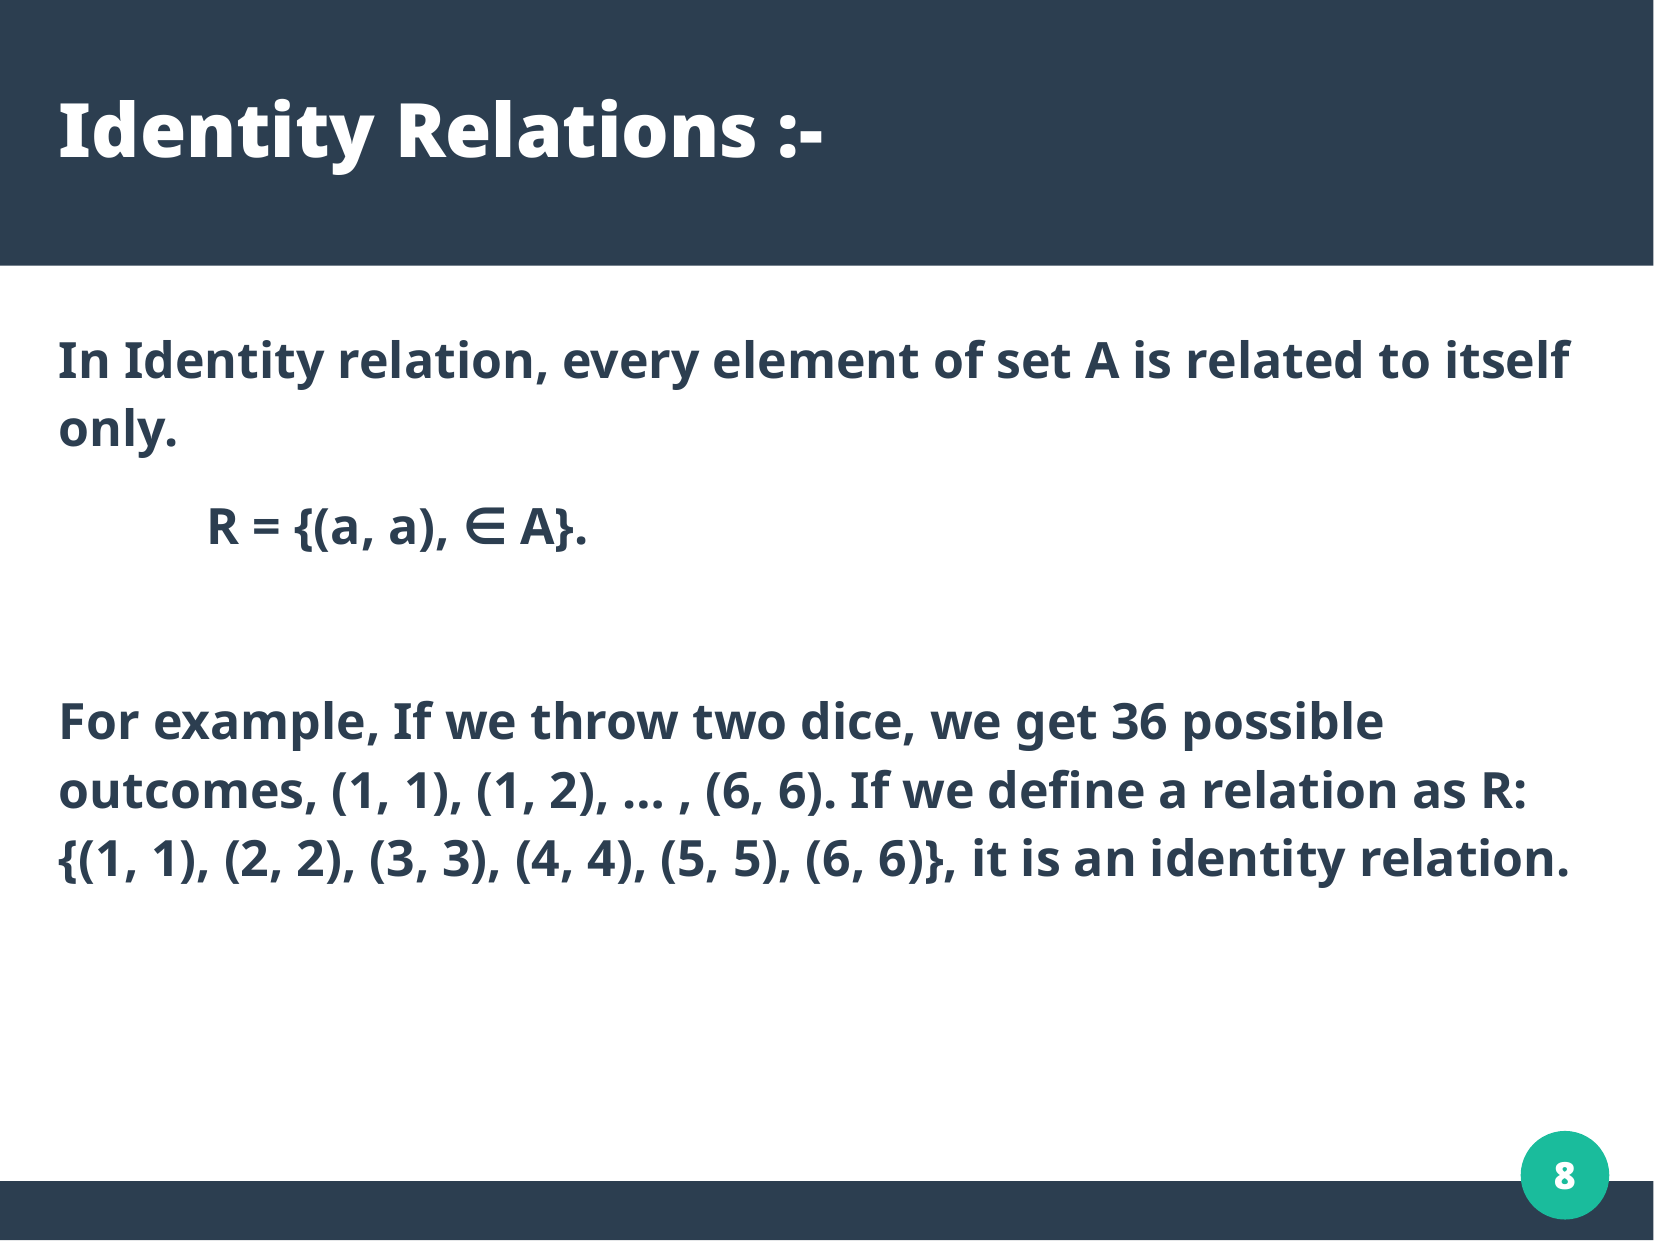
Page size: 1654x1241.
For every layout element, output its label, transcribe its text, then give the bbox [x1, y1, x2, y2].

list In Identity relation, every element of set A is related to itself only. R = {(a, a), ∈ A}. For example, If we throw two dice, we get 36 possible outcomes, (1, 1), (1, 2), … , (6, 6). If we define a relation as R: {(1, 1), (2, 2), (3, 3), (4, 4), (5, 5), (6, 6)}, it is an identity relation. [59, 324, 1595, 1152]
title Identity Relations :- [59, 49, 1595, 207]
